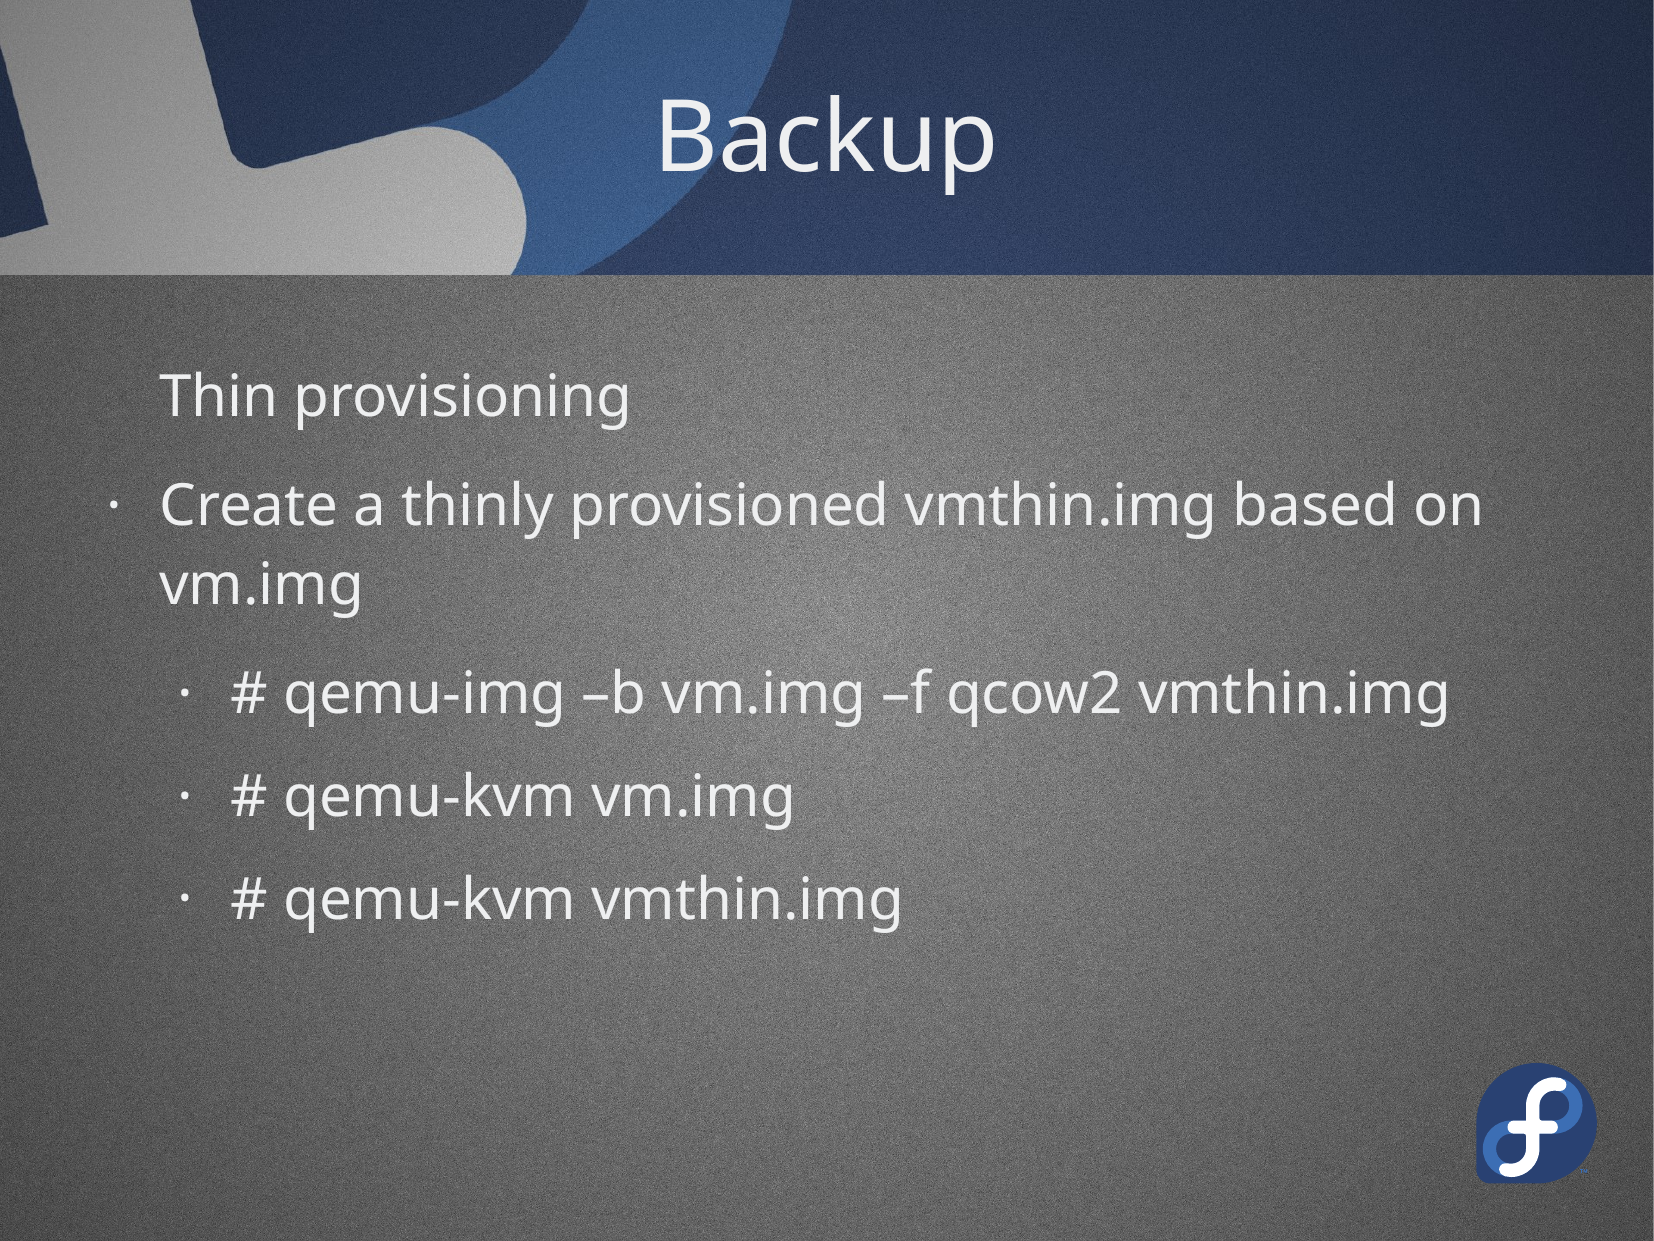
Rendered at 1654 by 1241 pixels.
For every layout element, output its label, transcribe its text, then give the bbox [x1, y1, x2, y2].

picture [0, 0, 1654, 1241]
list Thin provisioning Create a thinly provisioned vmthin.img based on vm.img # qemu-img –b vm.img –f qcow2 vmthin.img # qemu-kvm vm.img # qemu-kvm vmthin.img [88, 354, 1565, 1063]
title Backup [88, 29, 1565, 237]
